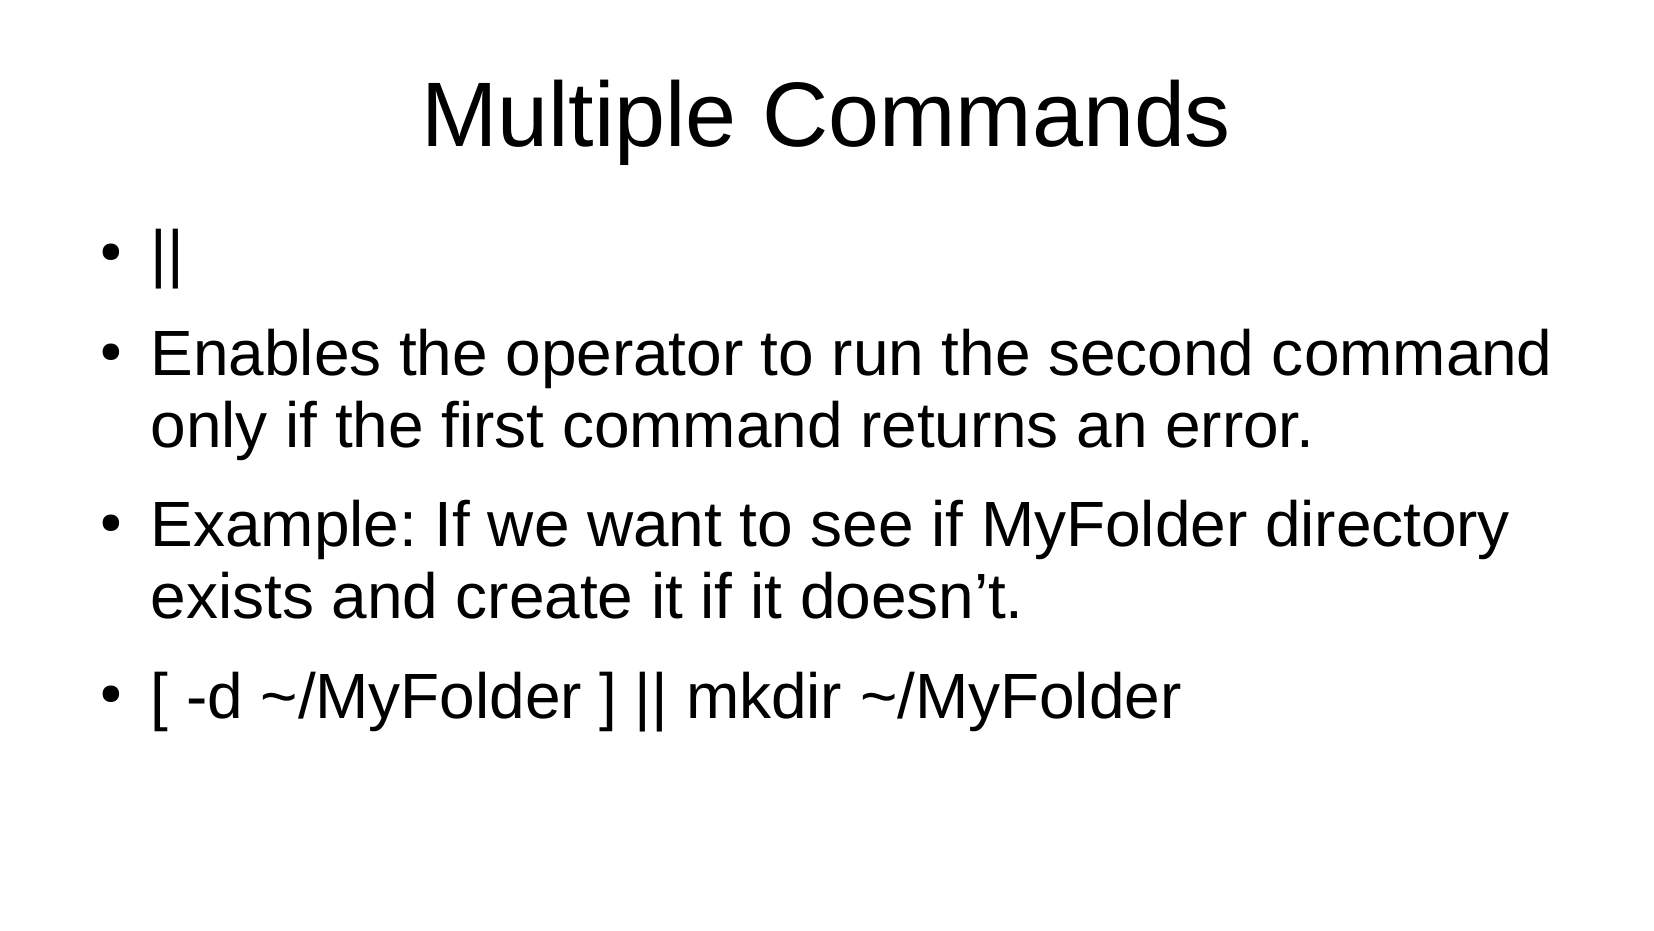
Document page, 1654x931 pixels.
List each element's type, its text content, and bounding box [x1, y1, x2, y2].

list || Enables the operator to run the second command only if the first command returns an error. Example: If we want to see if MyFolder directory exists and create it if it doesn’t. [ -d ~/MyFolder ] || mkdir ~/MyFolder [82, 217, 1571, 758]
title Multiple Commands [82, 37, 1571, 193]
